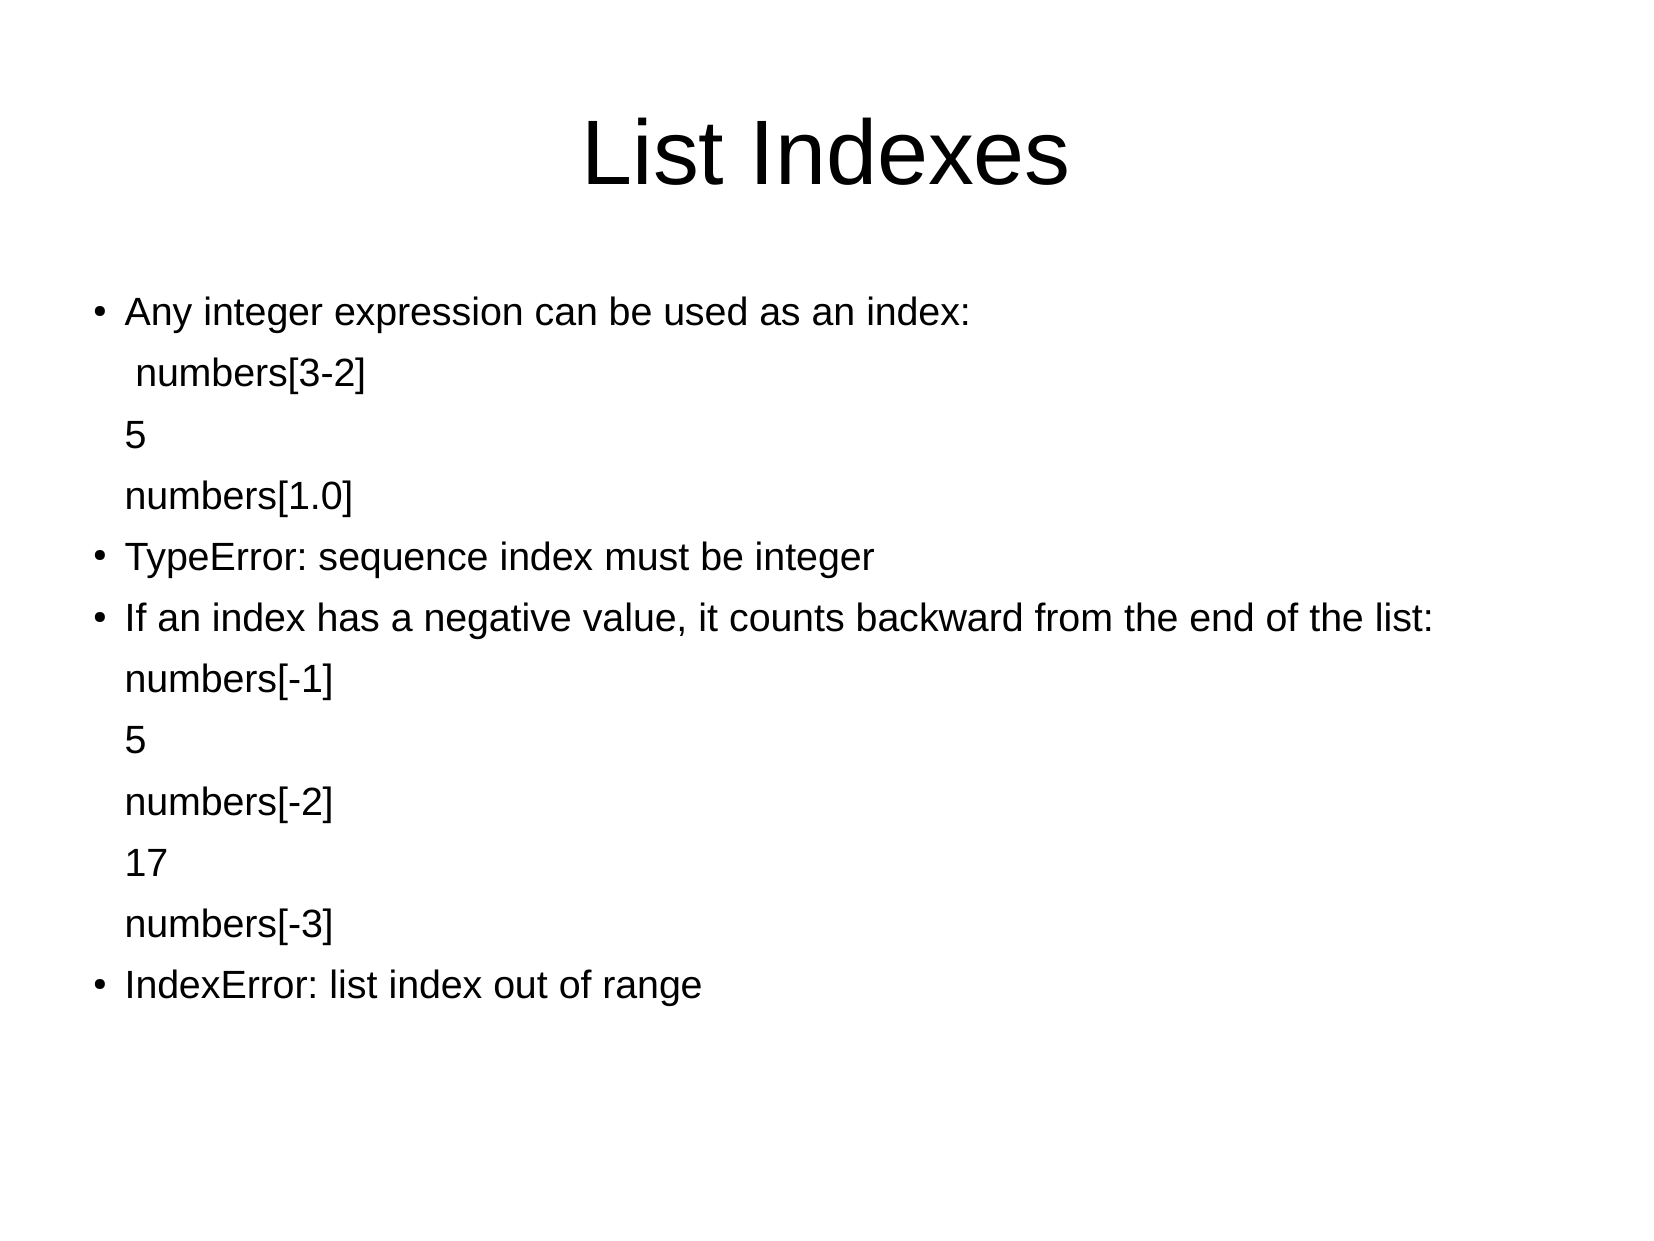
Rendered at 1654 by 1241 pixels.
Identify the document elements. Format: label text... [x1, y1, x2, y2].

list Any integer expression can be used as an index: numbers[3-2] 5 numbers[1.0] TypeError: sequence index must be integer If an index has a negative value, it counts backward from the end of the list: numbers[-1] 5 numbers[-2] 17 numbers[-3] IndexError: list index out of range [82, 290, 1571, 1010]
title List Indexes [82, 49, 1571, 257]
